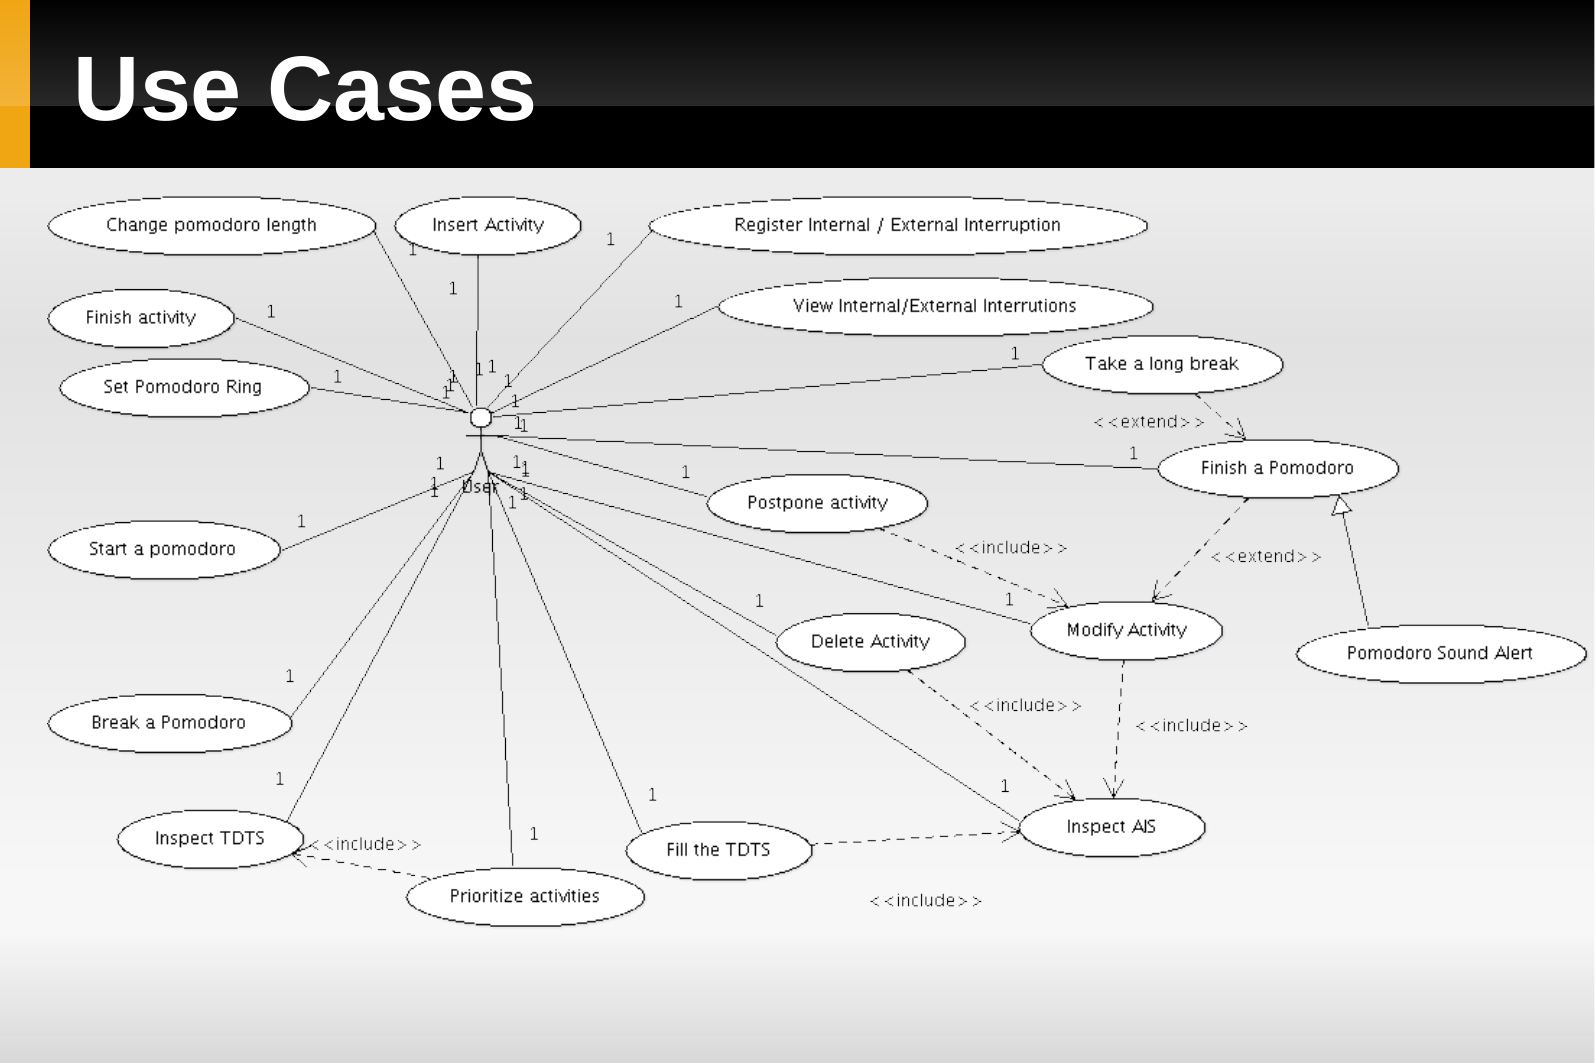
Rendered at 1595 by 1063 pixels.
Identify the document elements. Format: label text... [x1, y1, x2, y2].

picture [0, 0, 1595, 1063]
title Use Cases [74, 7, 1510, 171]
